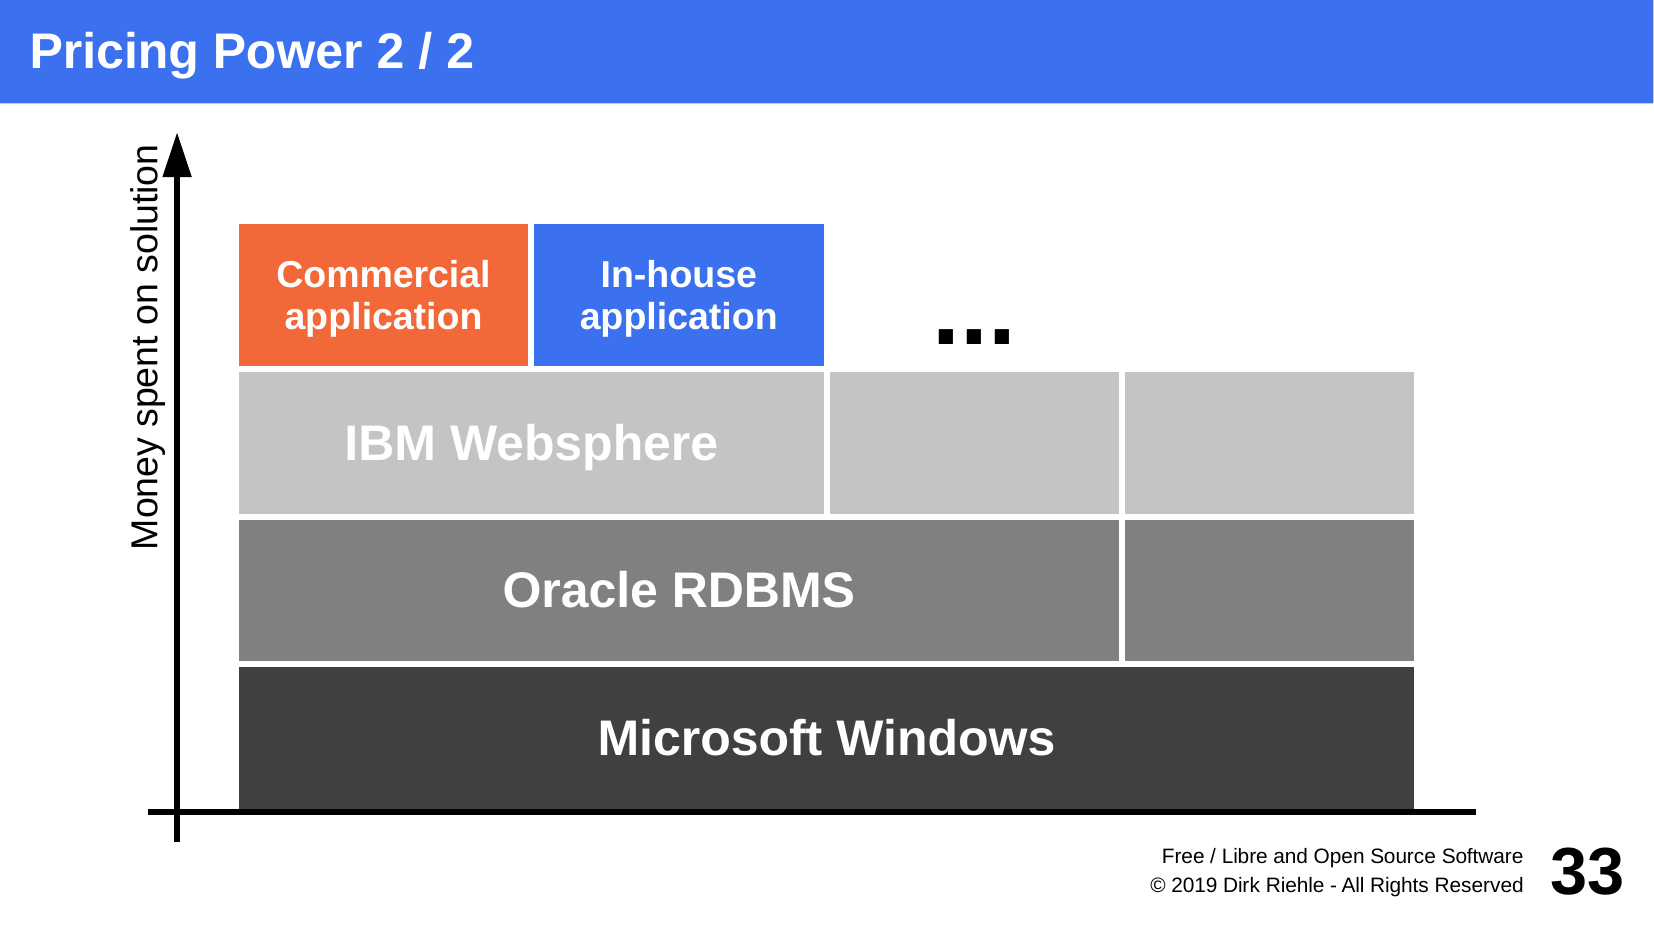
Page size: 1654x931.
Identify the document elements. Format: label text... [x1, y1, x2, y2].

text_box Money spent on solution [88, 132, 178, 813]
text_box [826, 369, 1418, 665]
text_box ... [885, 221, 1063, 369]
text_box Commercial application [236, 221, 531, 369]
text_box Oracle RDBMS [235, 517, 1121, 665]
text_box IBM Websphere [235, 369, 826, 517]
text_box In-house application [531, 221, 827, 370]
title Pricing Power 2 / 2 [0, 0, 1654, 104]
text_box Microsoft Windows [235, 665, 1418, 809]
